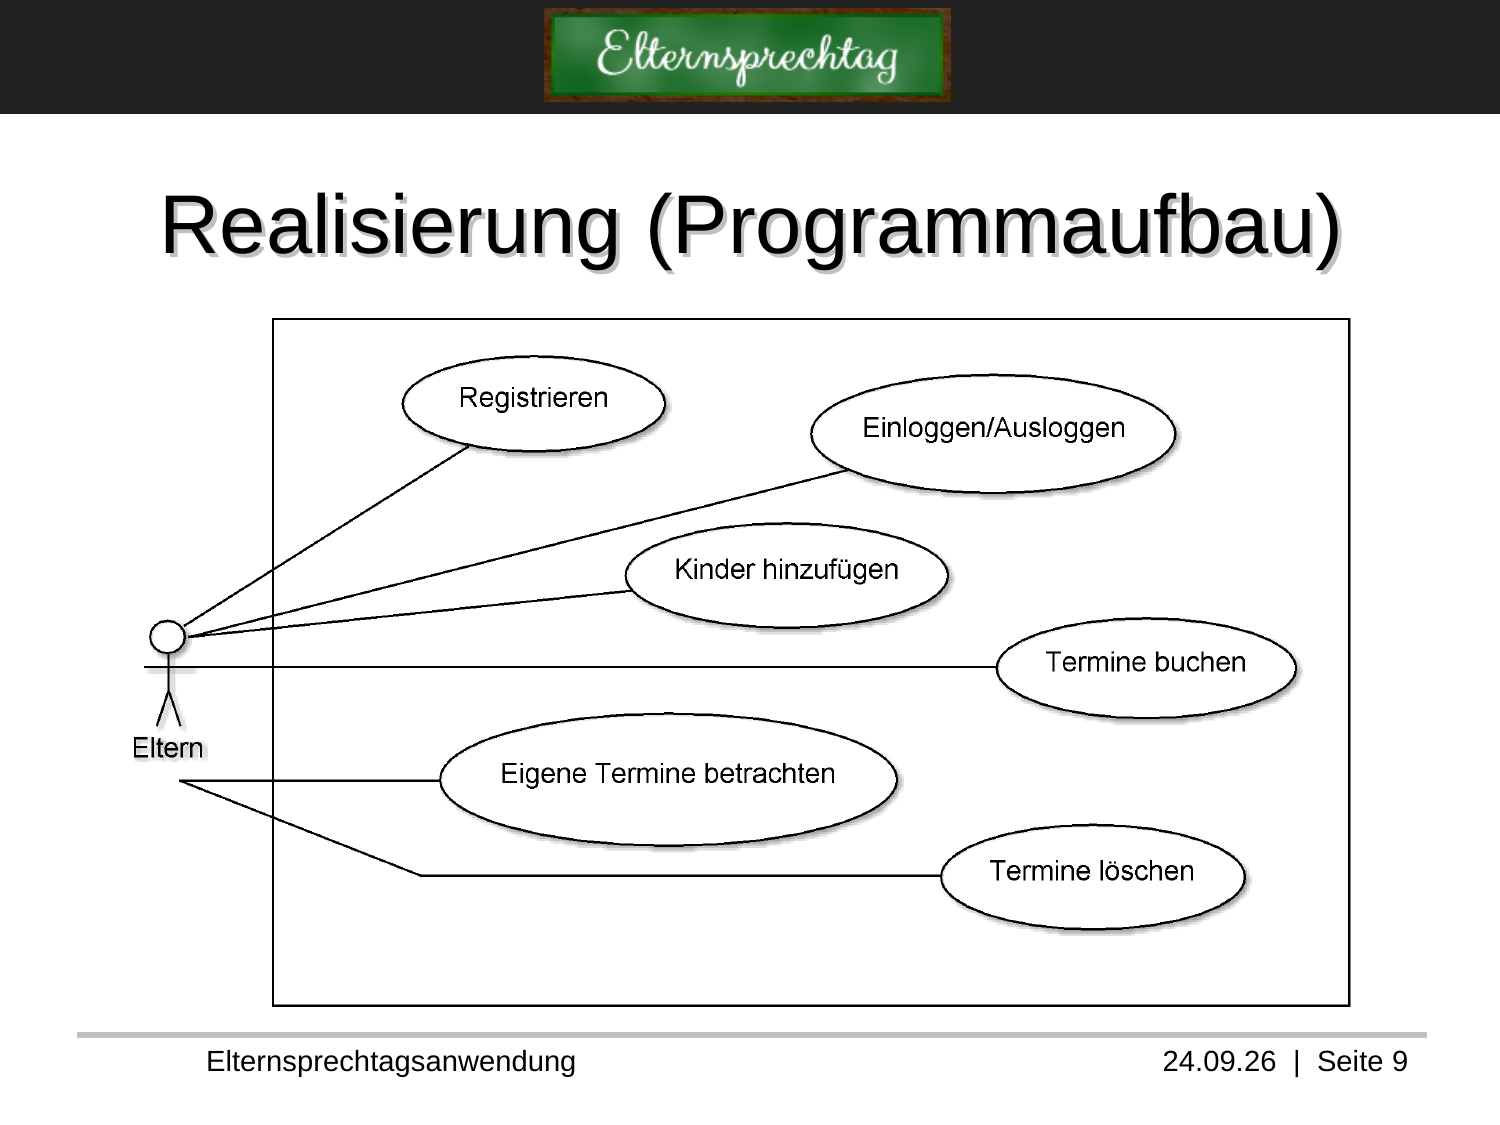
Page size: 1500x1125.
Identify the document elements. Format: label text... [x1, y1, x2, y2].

picture [123, 314, 1353, 1009]
title Realisierung (Programmaufbau) [76, 160, 1427, 279]
picture [0, 0, 1500, 114]
